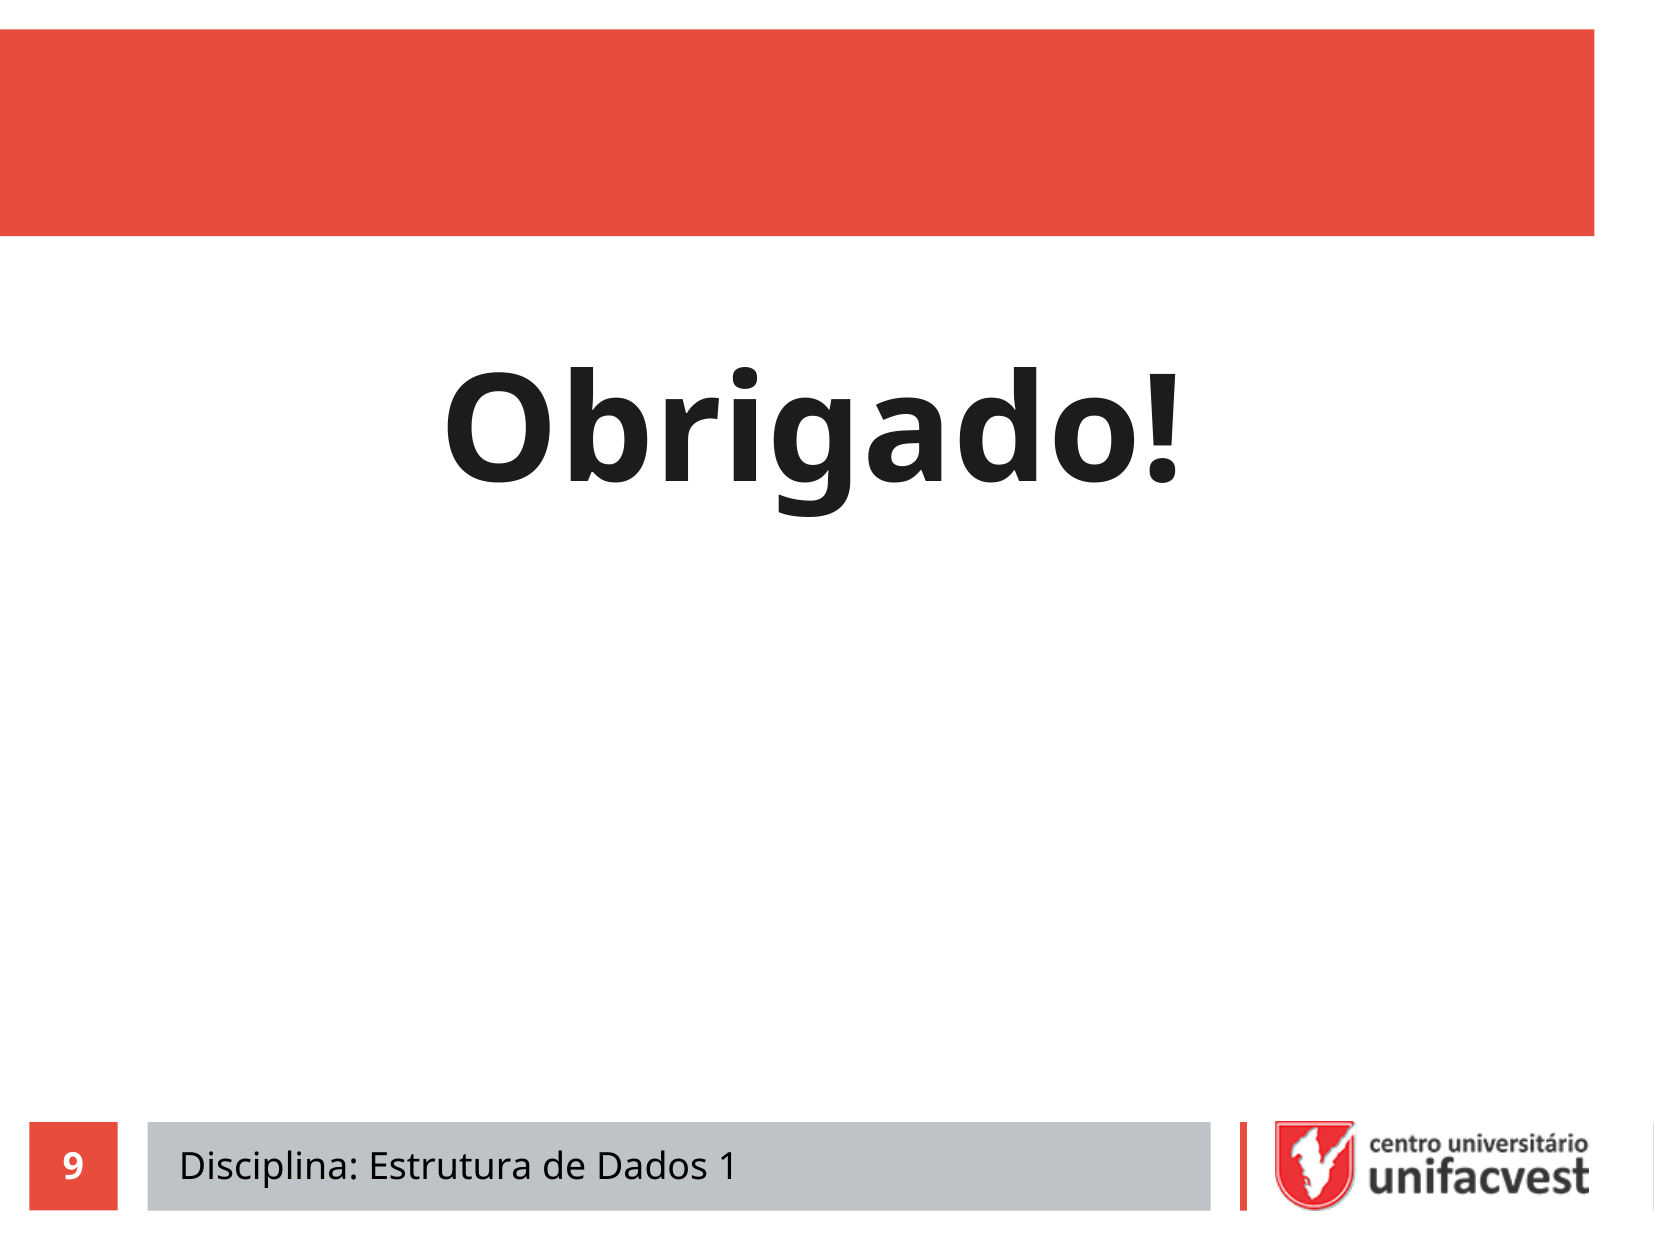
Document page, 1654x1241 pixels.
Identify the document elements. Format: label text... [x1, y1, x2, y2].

text_box Disciplina: Estrutura de Dados 1 [164, 1132, 1214, 1196]
text_box [1248, 1120, 1654, 1212]
picture [1275, 1121, 1589, 1211]
list Obrigado! [59, 324, 1566, 1093]
